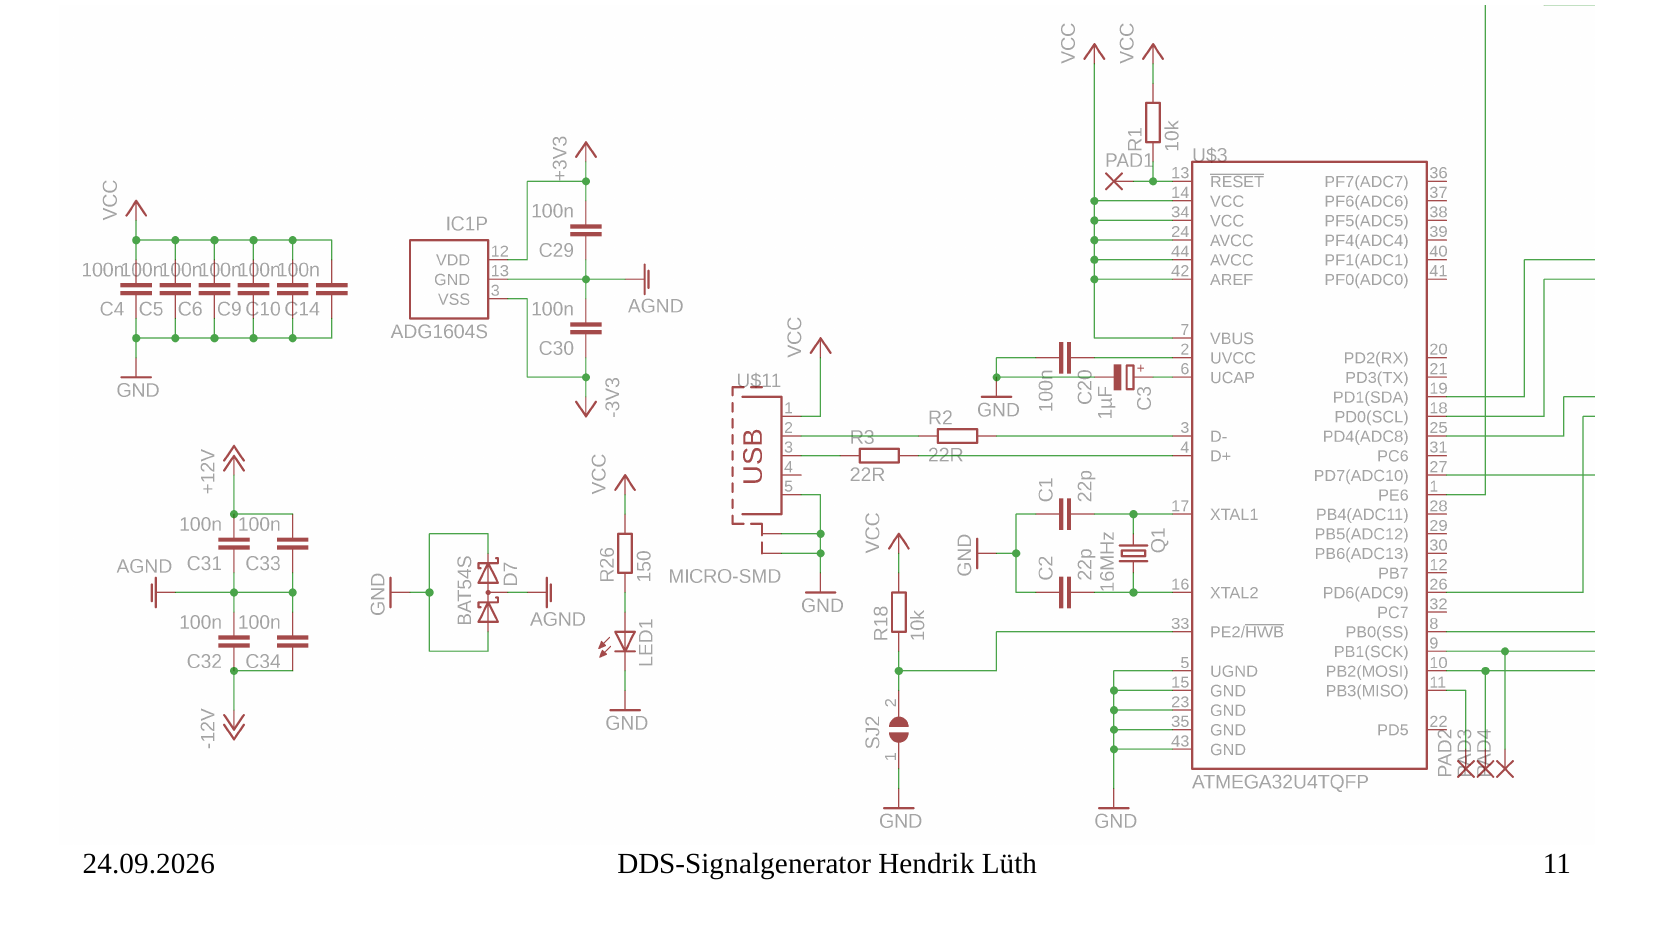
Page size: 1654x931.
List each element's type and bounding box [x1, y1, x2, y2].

picture [59, 5, 1595, 845]
